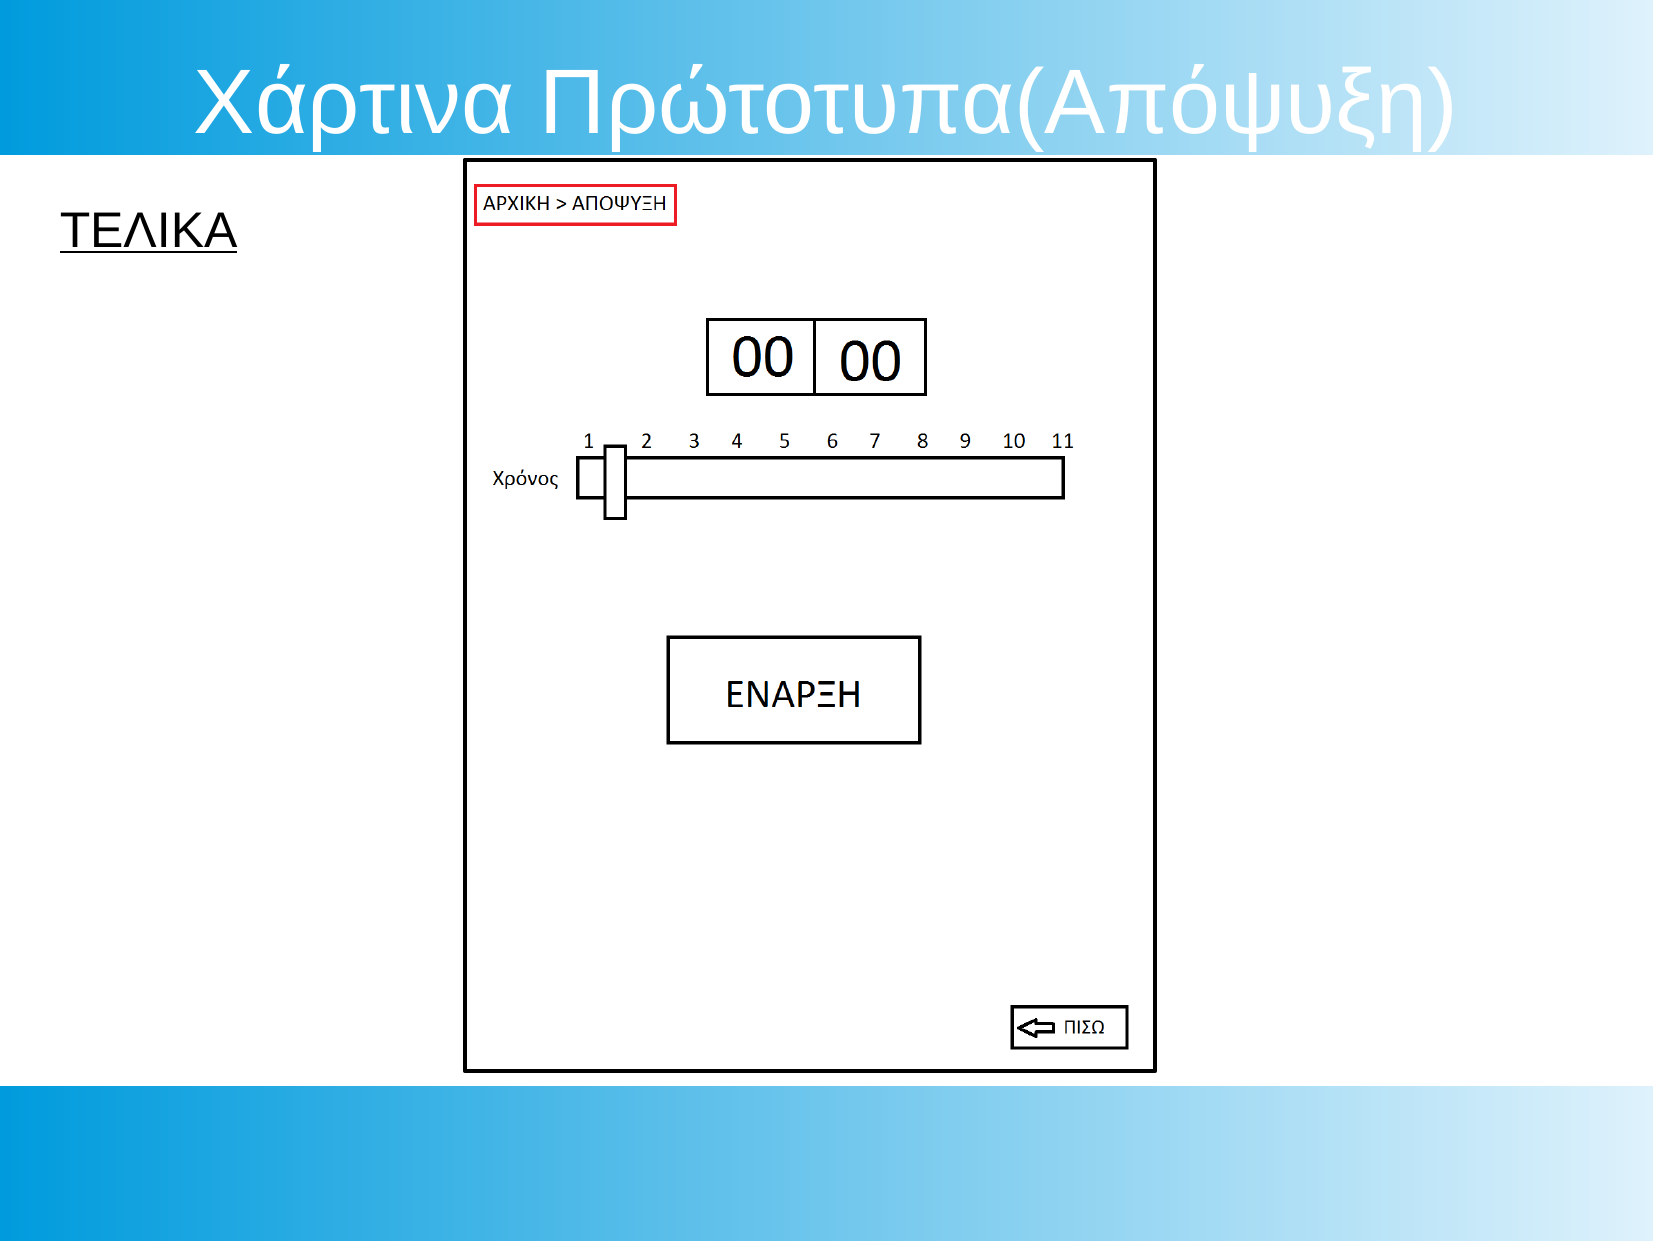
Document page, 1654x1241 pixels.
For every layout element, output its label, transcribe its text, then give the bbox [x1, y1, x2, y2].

text_box ΤΕΛΙΚΑ [45, 195, 676, 266]
title Χάρτινα Πρώτοτυπα(Απόψυξη) [82, 49, 1571, 155]
picture [467, 179, 1136, 1051]
